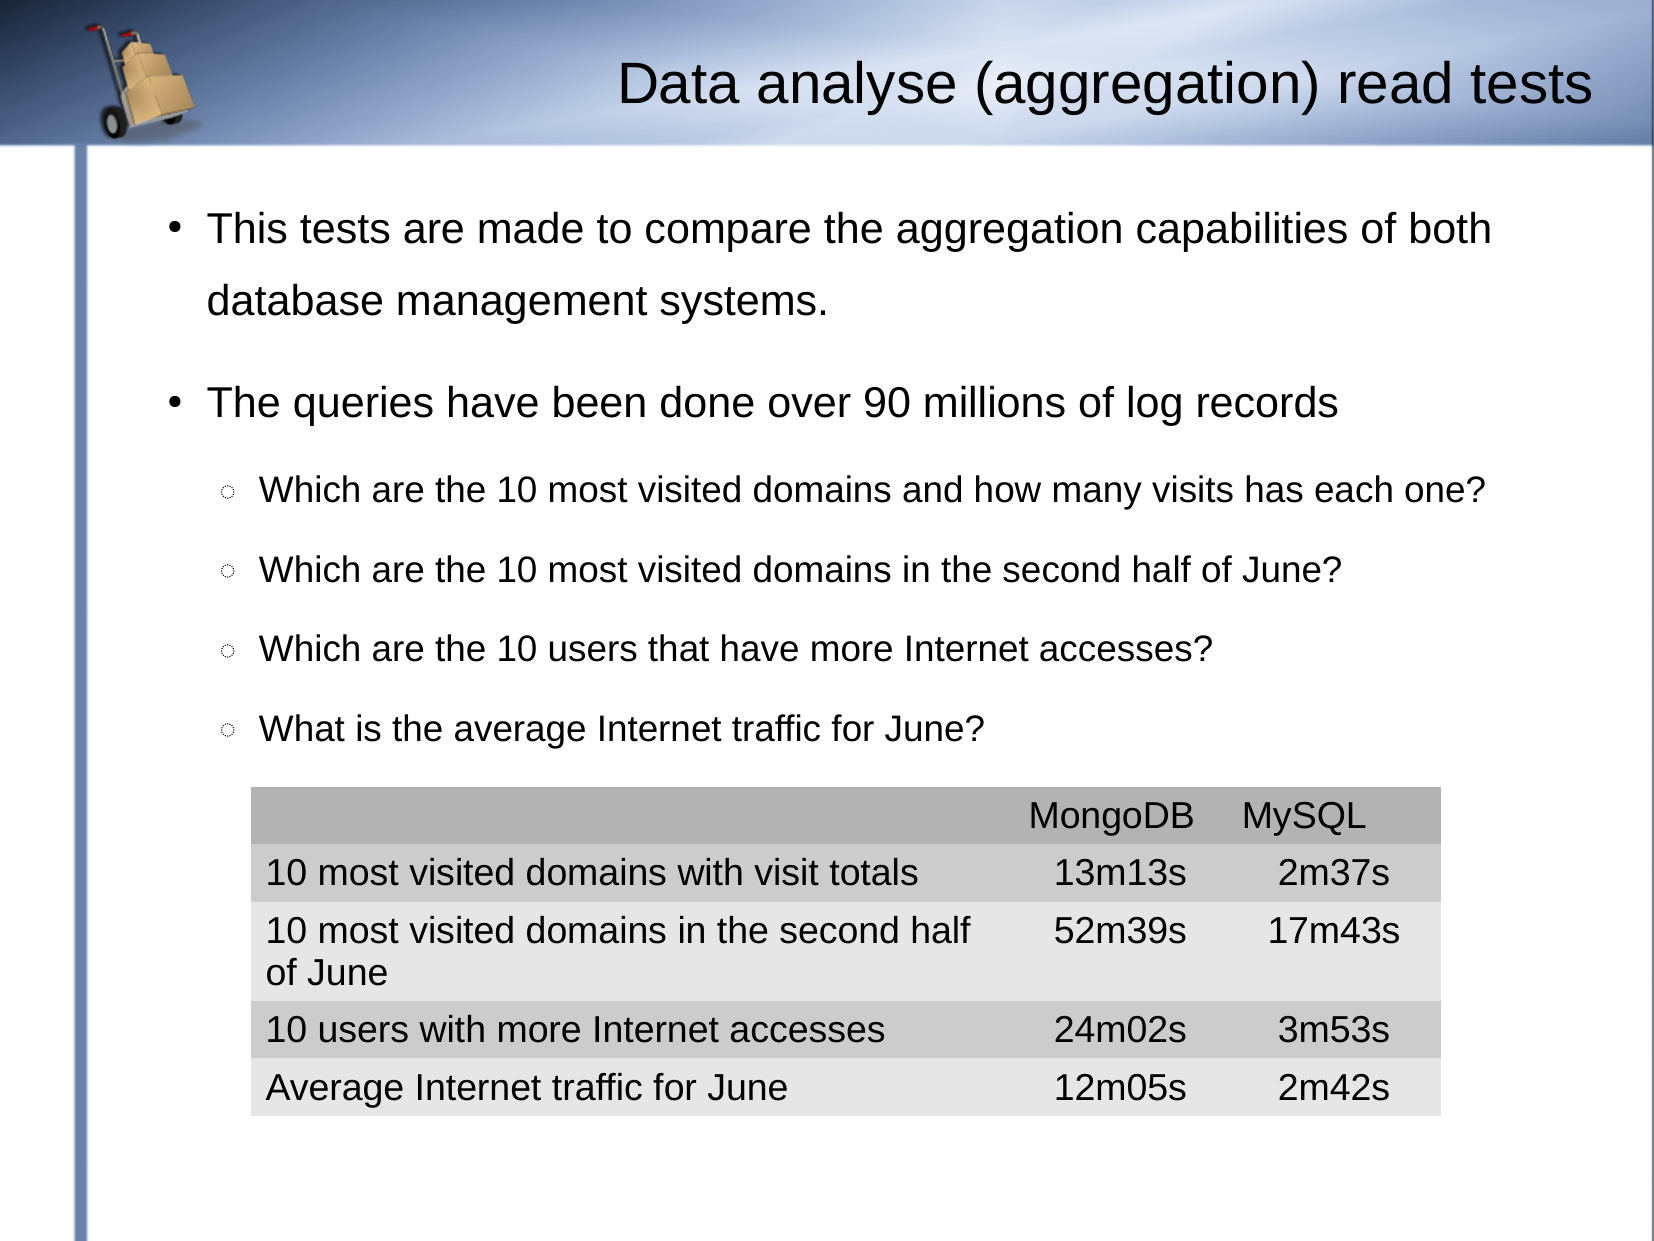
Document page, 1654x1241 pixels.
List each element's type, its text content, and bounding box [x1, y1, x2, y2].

table_cell 24m02s [1014, 1001, 1227, 1058]
table_header MongoDB [1014, 787, 1227, 844]
table_header [251, 787, 1014, 844]
table_header MySQL [1227, 787, 1441, 844]
table_cell 3m53s [1227, 1001, 1441, 1058]
table_cell 2m42s [1227, 1058, 1441, 1116]
table_cell 52m39s [1014, 902, 1227, 1001]
list This tests are made to compare the aggregation capabilities of both database management systems. The queries have been done over 90 millions of log records Which are the 10 most visited domains and how many visits has each one? Which are the 10 most visited domains in the second half of June? Which are the 10 users that have more Internet accesses? What is the average Internet traffic for June? [154, 180, 1596, 756]
table_cell 10 most visited domains in the second half of June [251, 902, 1014, 1001]
title Data analyse (aggregation) read tests [213, 49, 1596, 118]
table_cell 10 users with more Internet accesses [251, 1001, 1014, 1058]
table_cell 13m13s [1014, 844, 1227, 902]
table_cell 2m37s [1227, 844, 1441, 902]
table_cell 17m43s [1227, 902, 1441, 1001]
table_cell Average Internet traffic for June [251, 1058, 1014, 1116]
picture [0, 0, 1654, 1241]
table_cell 12m05s [1014, 1058, 1227, 1116]
table_cell 10 most visited domains with visit totals [251, 844, 1014, 902]
